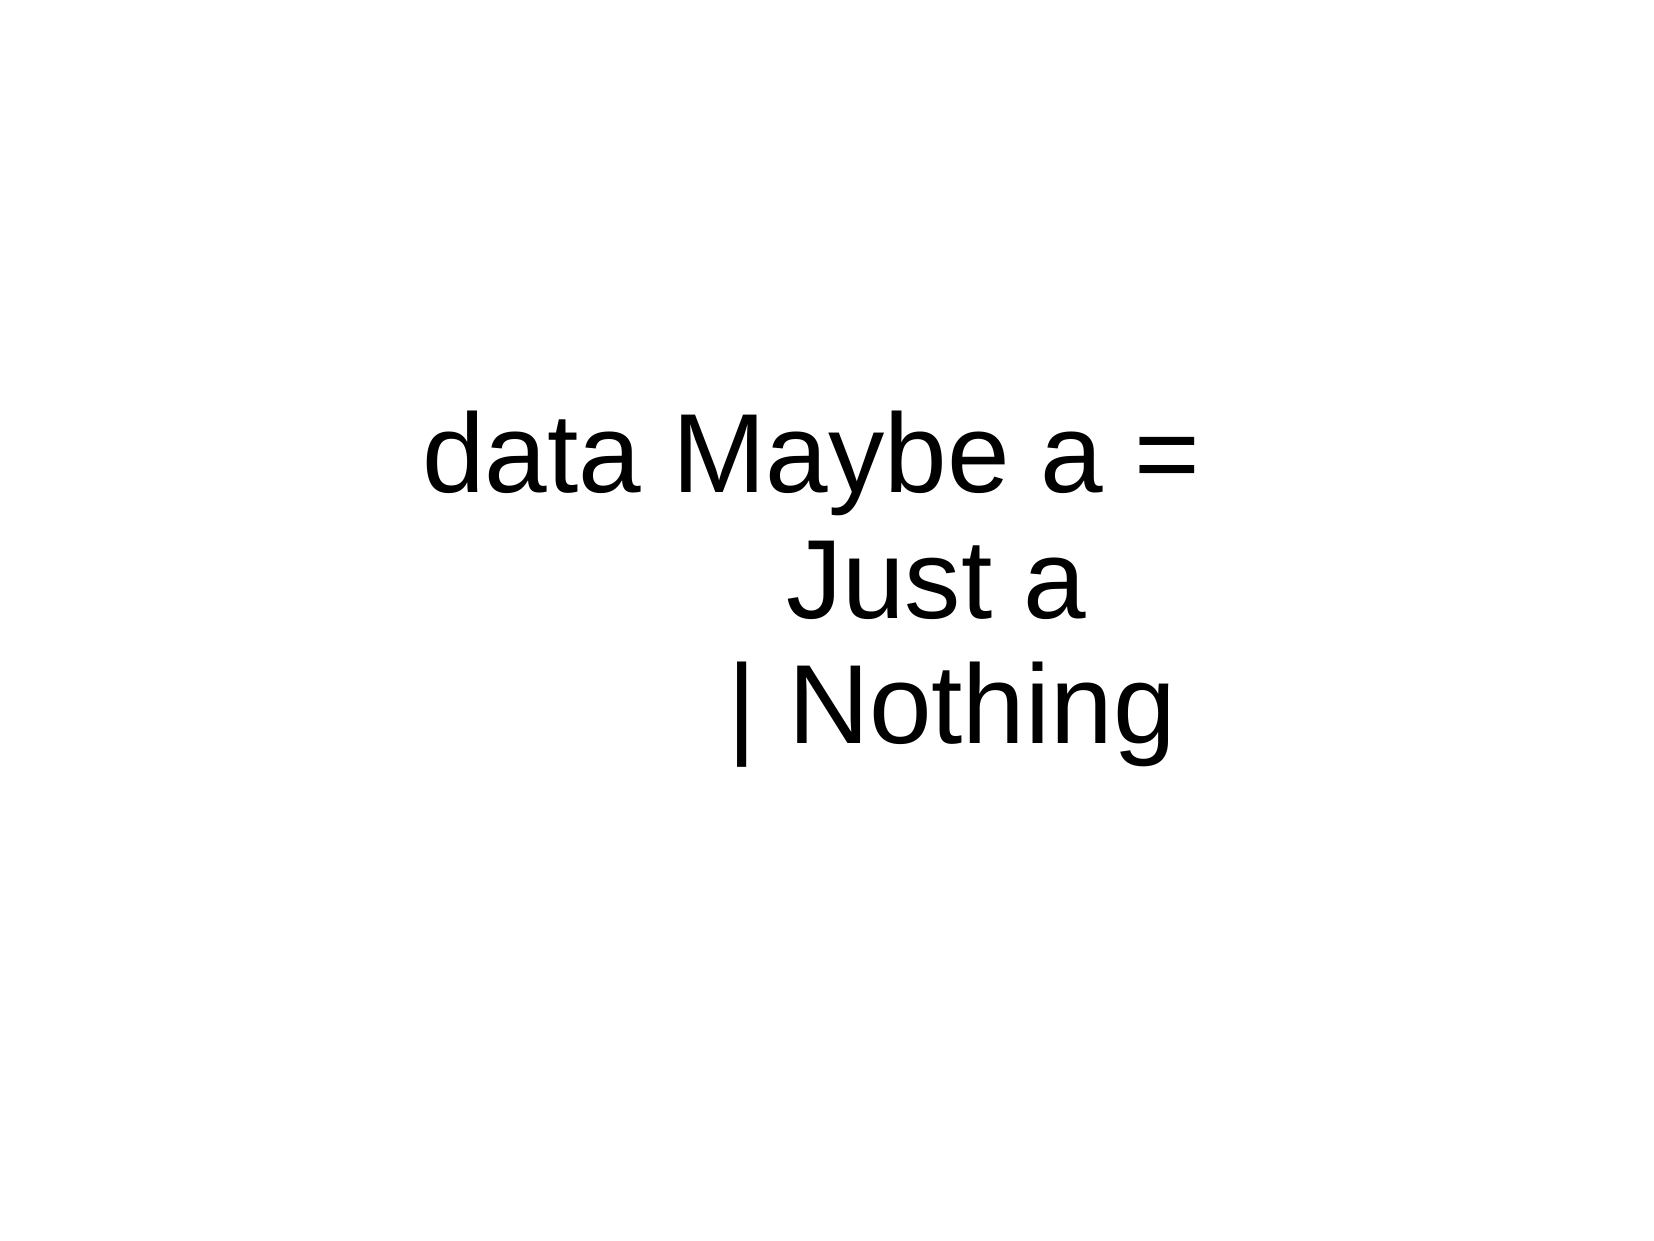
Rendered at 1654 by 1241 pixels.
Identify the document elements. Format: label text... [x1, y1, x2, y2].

subtitle data Maybe a = Just a | Nothing [82, 49, 1571, 1109]
